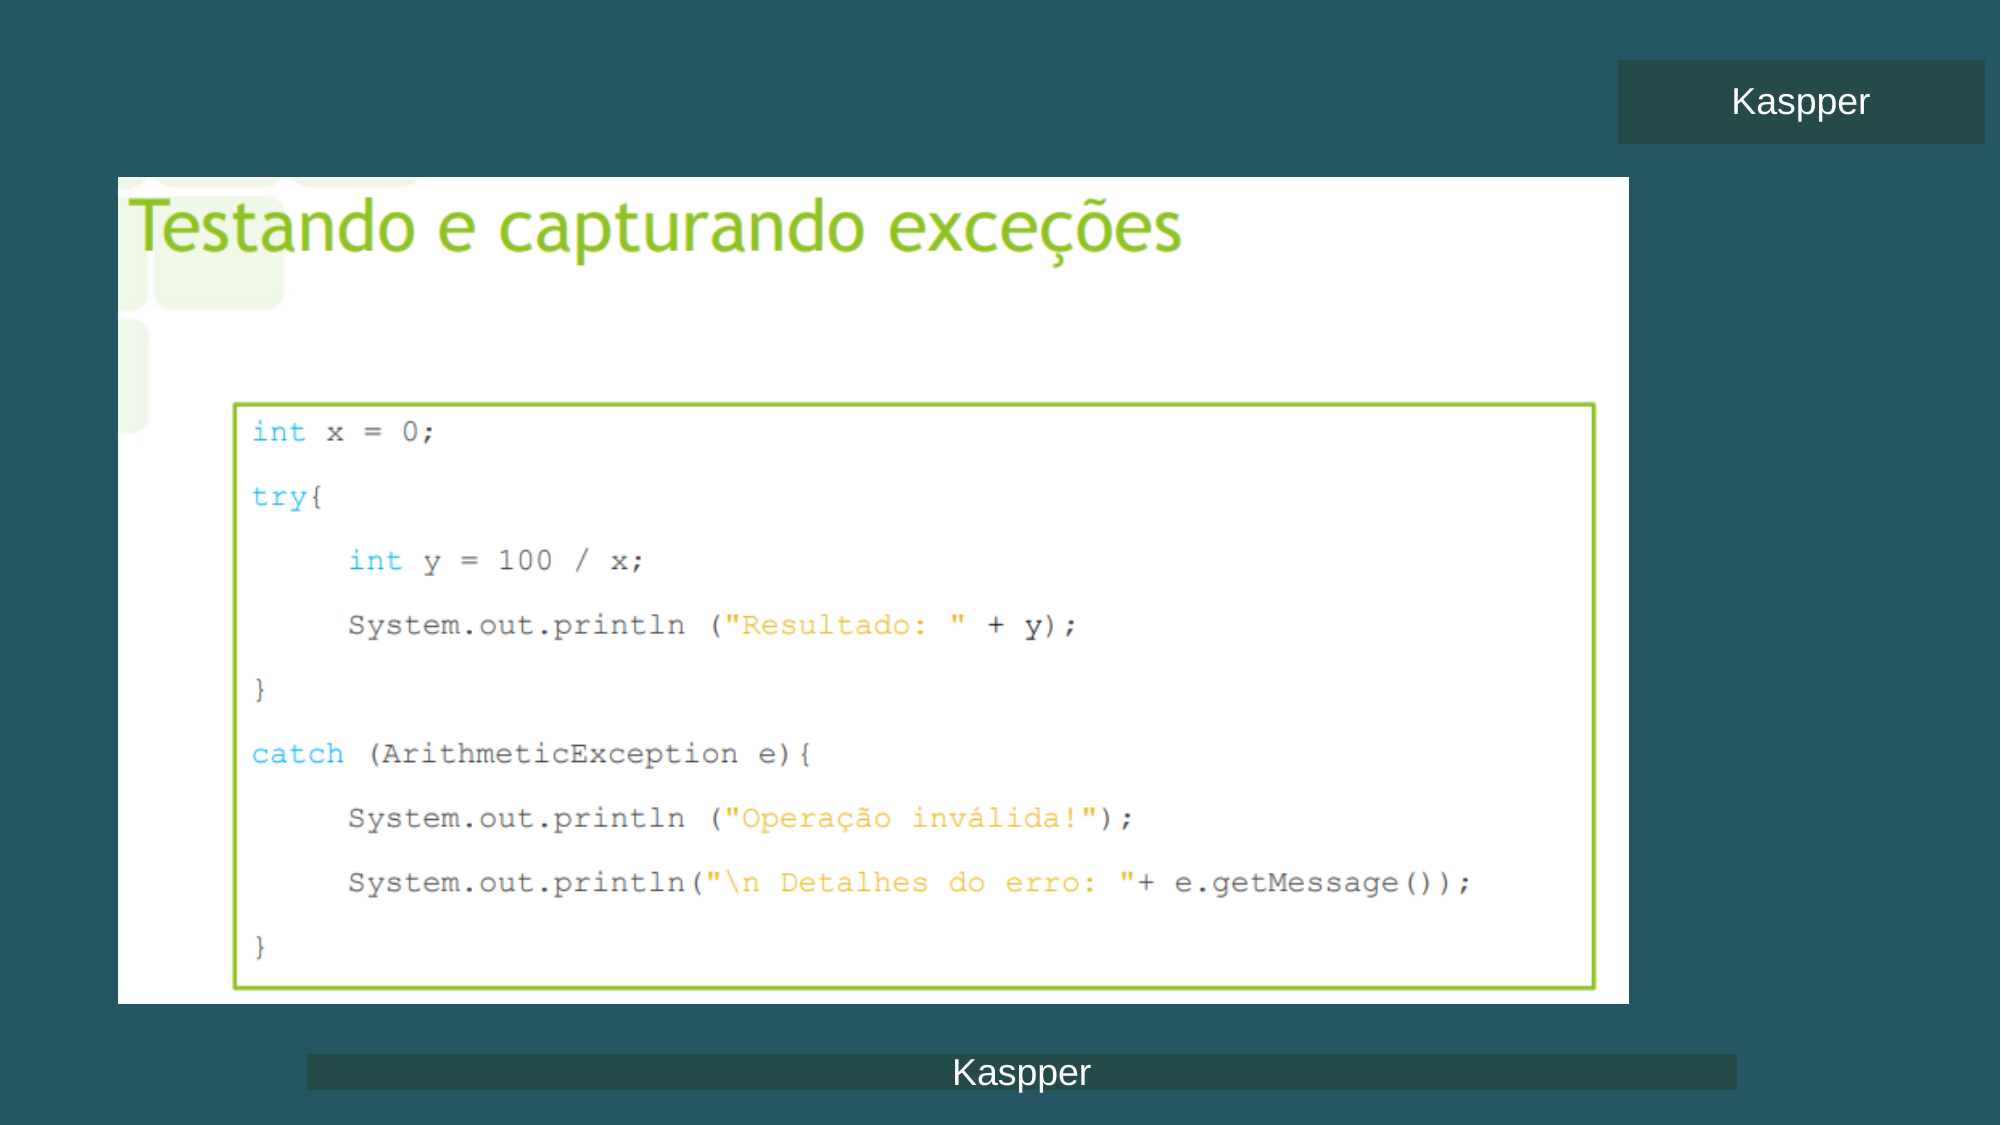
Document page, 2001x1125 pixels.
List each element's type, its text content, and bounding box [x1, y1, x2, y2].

text_box Kaspper [1618, 60, 1985, 144]
picture [118, 177, 1629, 1004]
text_box Kaspper [1043, 1067, 1053, 1083]
text_box Kaspper [1022, 1067, 1032, 1083]
text_box Kaspper [307, 1054, 1737, 1090]
